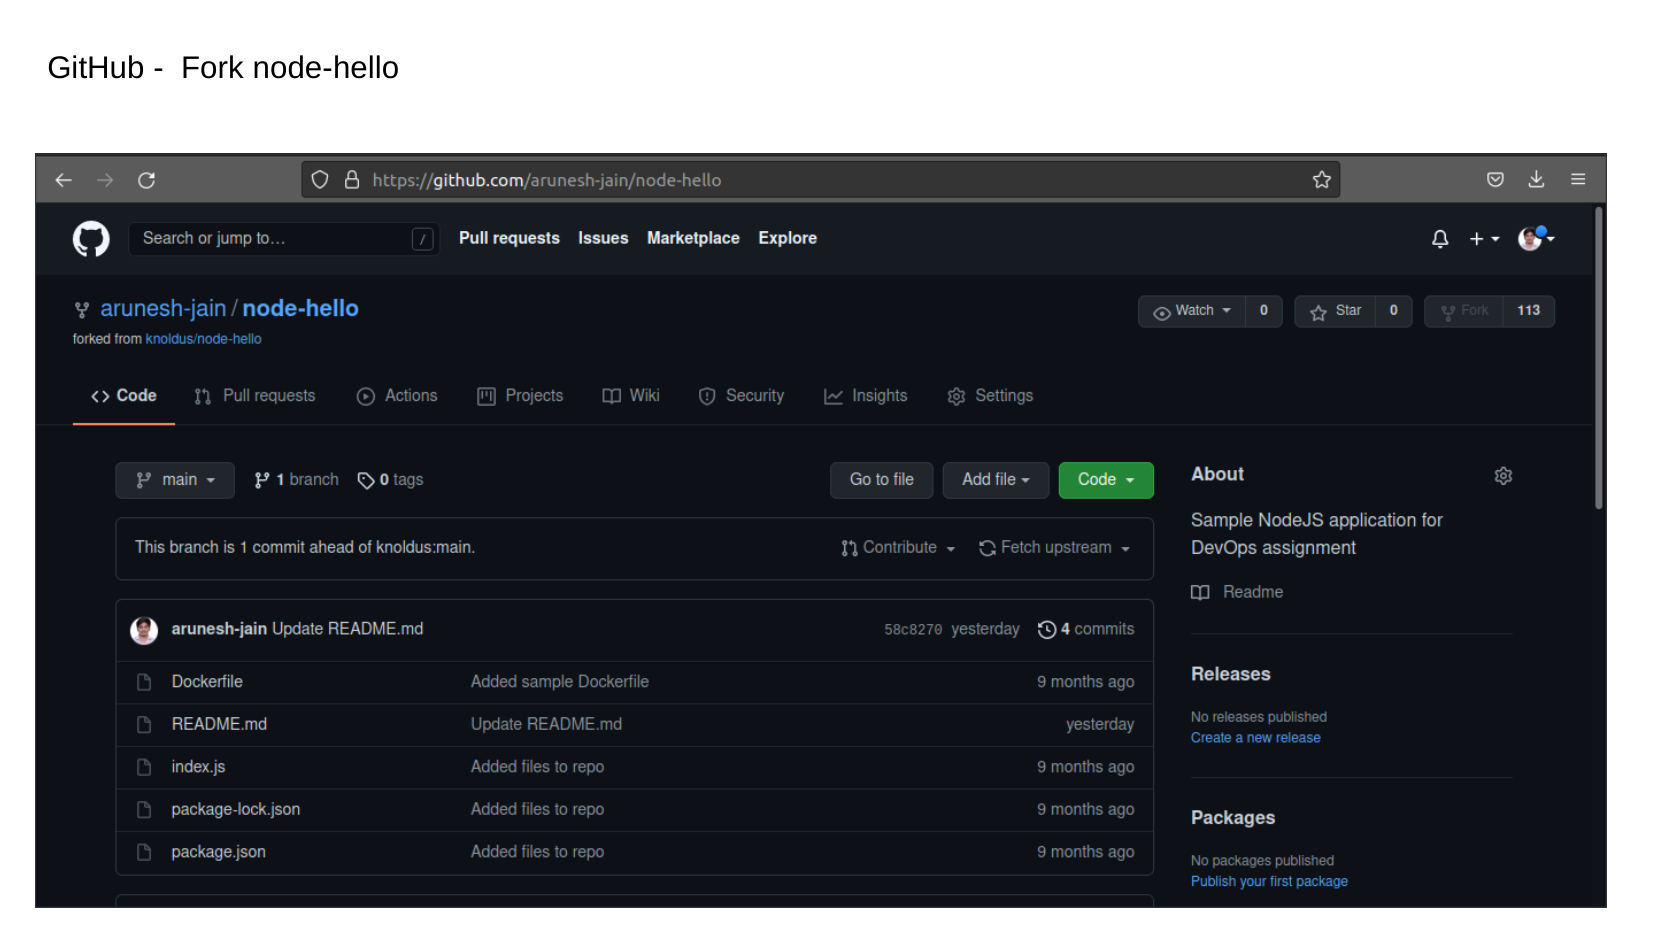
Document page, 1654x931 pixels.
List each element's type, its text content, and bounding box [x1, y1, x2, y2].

picture [35, 153, 1607, 908]
title GitHub - Fork node-hello [47, 39, 1536, 97]
